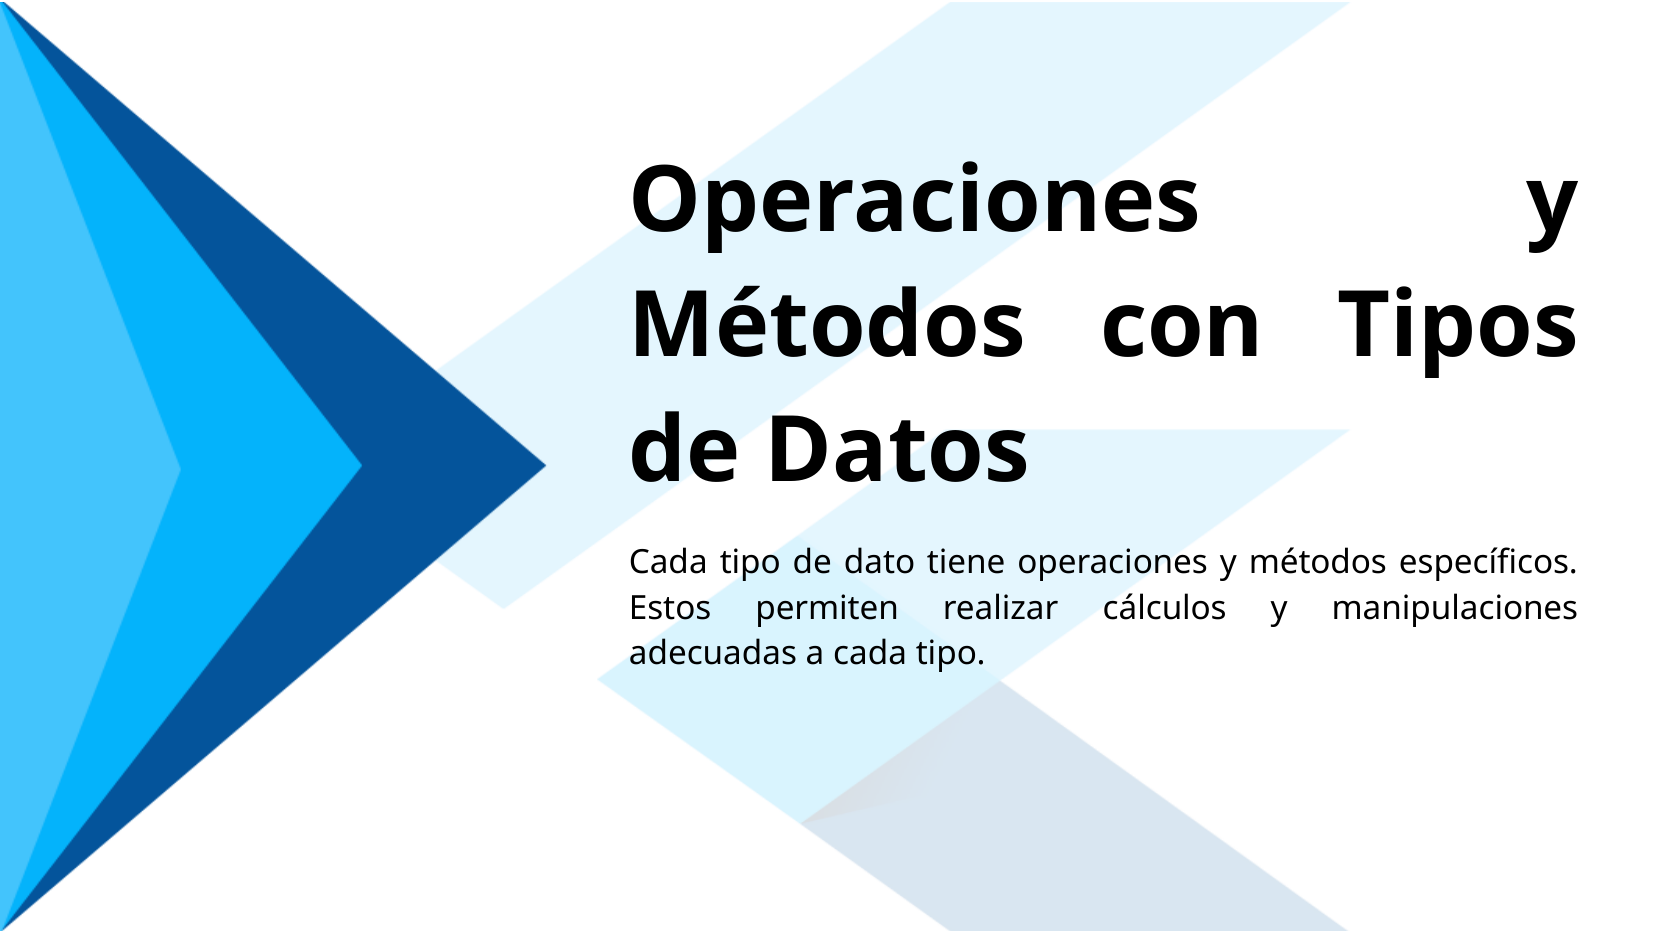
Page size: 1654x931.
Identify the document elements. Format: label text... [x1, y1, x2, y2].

picture [0, 2, 1654, 931]
text_box Operaciones y Métodos con Tipos de Datos [614, 126, 1595, 401]
text_box Cada tipo de dato tiene operaciones y métodos específicos. Estos permiten realizar cálculos y manipulaciones adecuadas a cada tipo. [614, 530, 1595, 813]
